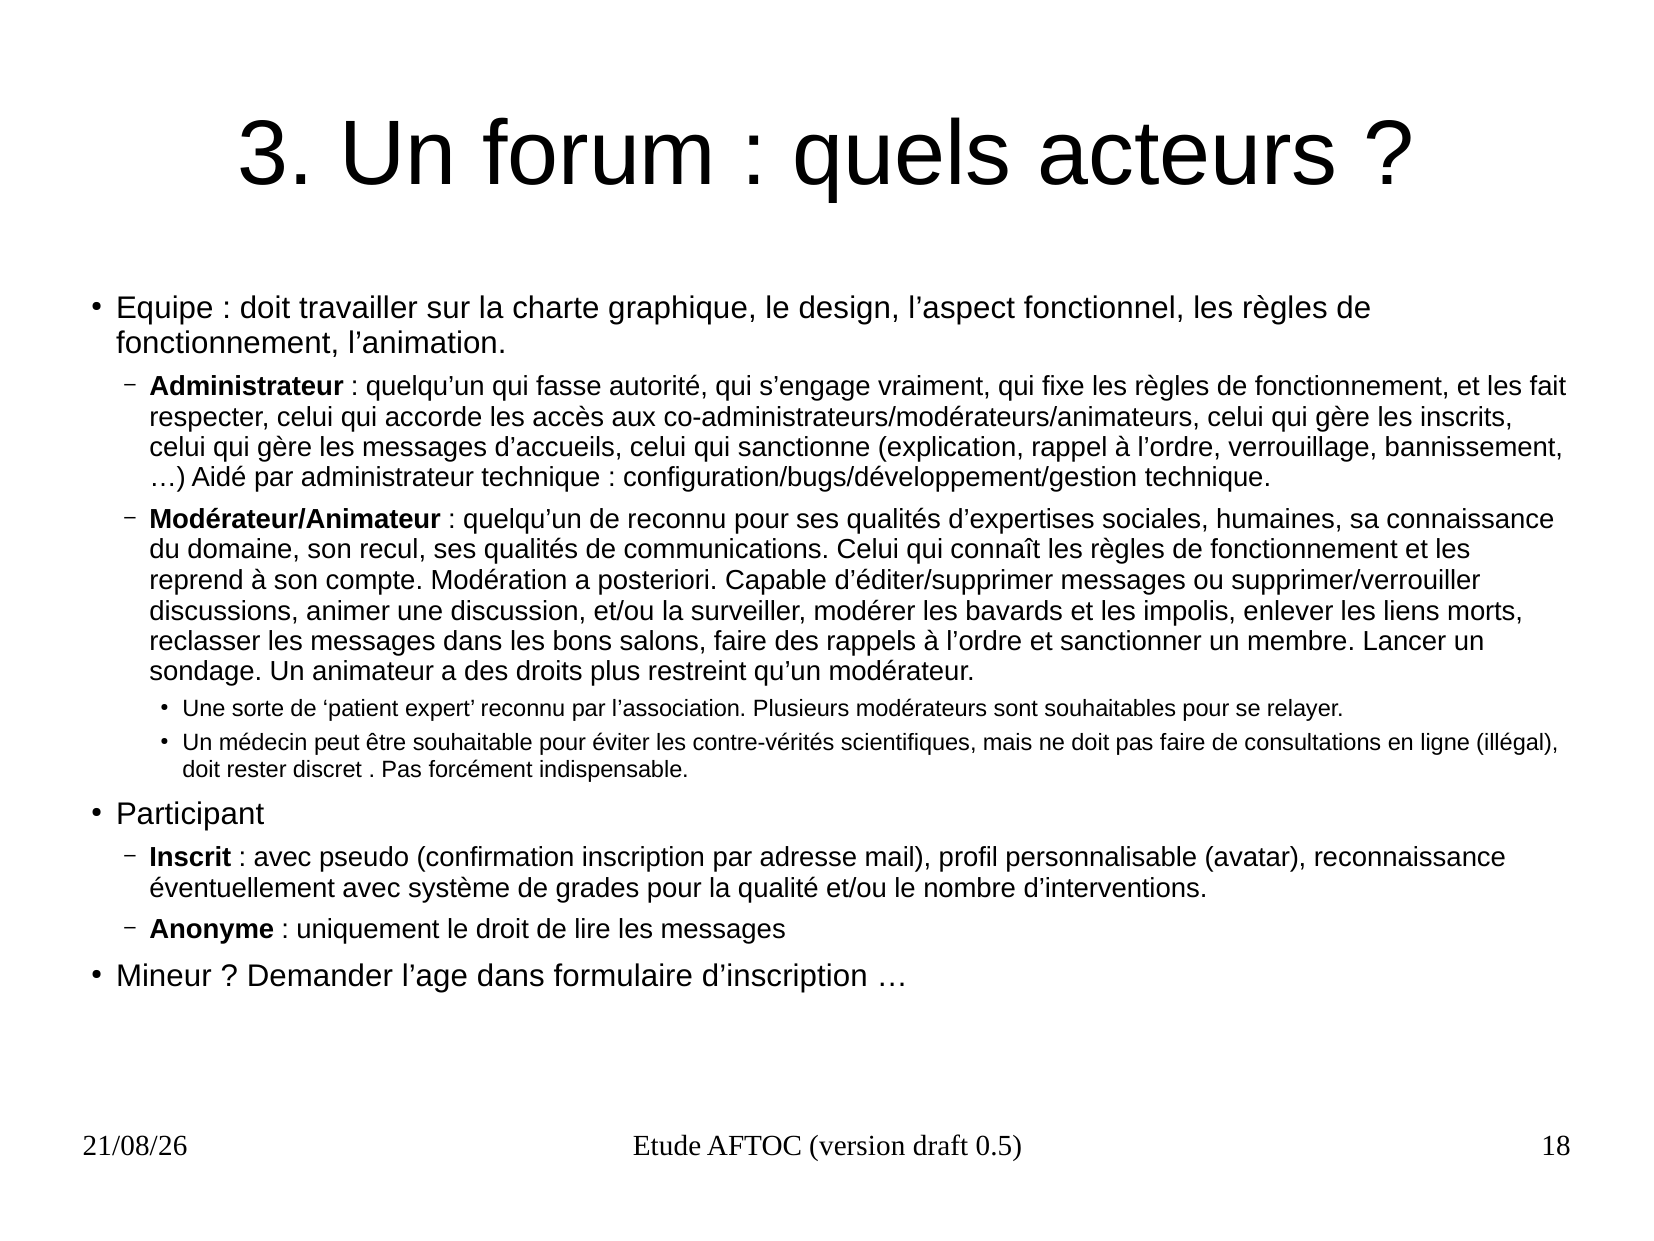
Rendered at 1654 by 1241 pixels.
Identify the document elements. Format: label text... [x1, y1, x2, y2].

title 3. Un forum : quels acteurs ? [82, 49, 1571, 257]
list Equipe : doit travailler sur la charte graphique, le design, l’aspect fonctionnel, les règles de fonctionnement, l’animation. Administrateur : quelqu’un qui fasse autorité, qui s’engage vraiment, qui fixe les règles de fonctionnement, et les fait respecter, celui qui accorde les accès aux co-administrateurs/modérateurs/animateurs, celui qui gère les inscrits, celui qui gère les messages d’accueils, celui qui sanctionne (explication, rappel à l’ordre, verrouillage, bannissement, …) Aidé par administrateur technique : configuration/bugs/développement/gestion technique. Modérateur/Animateur : quelqu’un de reconnu pour ses qualités d’expertises sociales, humaines, sa connaissance du domaine, son recul, ses qualités de communications. Celui qui connaît les règles de fonctionnement et les reprend à son compte. Modération a posteriori. Capable d’éditer/supprimer messages ou supprimer/verrouiller discussions, animer une discussion, et/ou la surveiller, modérer les bavards et les impolis, enlever les liens morts, reclasser les messages dans les bons salons, faire des rappels à l’ordre et sanctionner un membre. Lancer un sondage. Un animateur a des droits plus restreint qu’un modérateur. Une sorte de ‘patient expert’ reconnu par l’association. Plusieurs modérateurs sont souhaitables pour se relayer. Un médecin peut être souhaitable pour éviter les contre-vérités scientifiques, mais ne doit pas faire de consultations en ligne (illégal), doit rester discret . Pas forcément indispensable. Participant Inscrit : avec pseudo (confirmation inscription par adresse mail), profil personnalisable (avatar), reconnaissance éventuellement avec système de grades pour la qualité et/ou le nombre d’interventions. Anonyme : uniquement le droit de lire les messages Mineur ? Demander l’age dans formulaire d’inscription … [82, 290, 1571, 1010]
